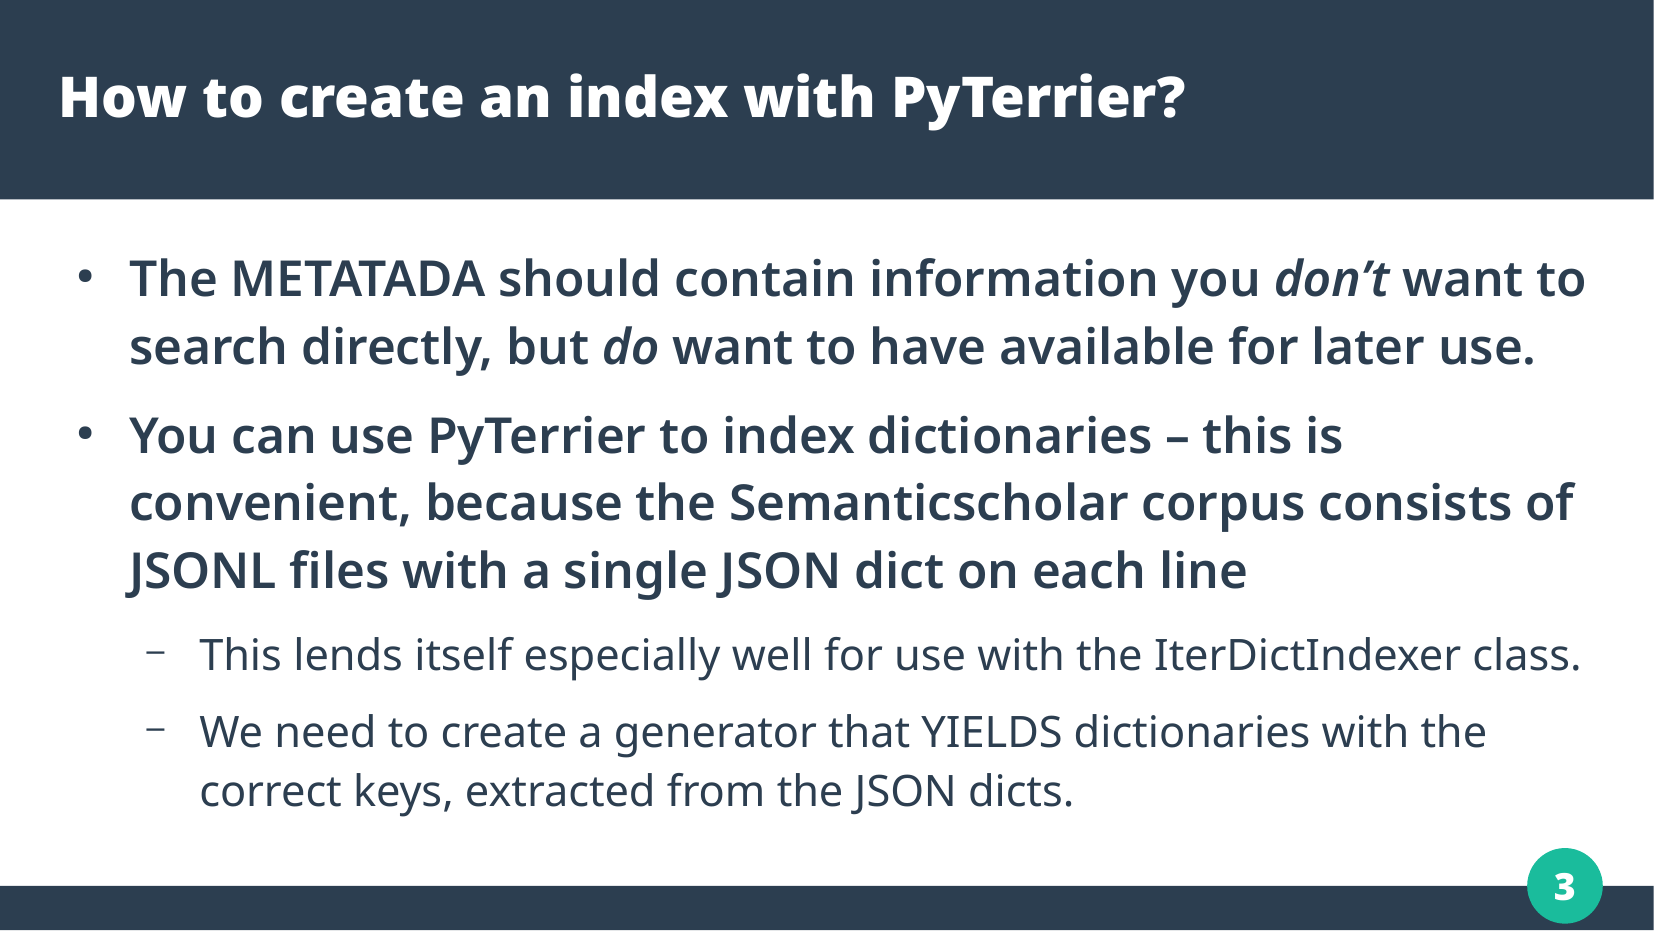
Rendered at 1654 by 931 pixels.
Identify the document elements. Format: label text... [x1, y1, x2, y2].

title How to create an index with PyTerrier? [59, 37, 1595, 156]
list The METATADA should contain information you don’t want to search directly, but do want to have available for later use. You can use PyTerrier to index dictionaries – this is convenient, because the Semanticscholar corpus consists of JSONL files with a single JSON dict on each line This lends itself especially well for use with the IterDictIndexer class. We need to create a generator that YIELDS dictionaries with the correct keys, extracted from the JSON dicts. [59, 243, 1595, 864]
